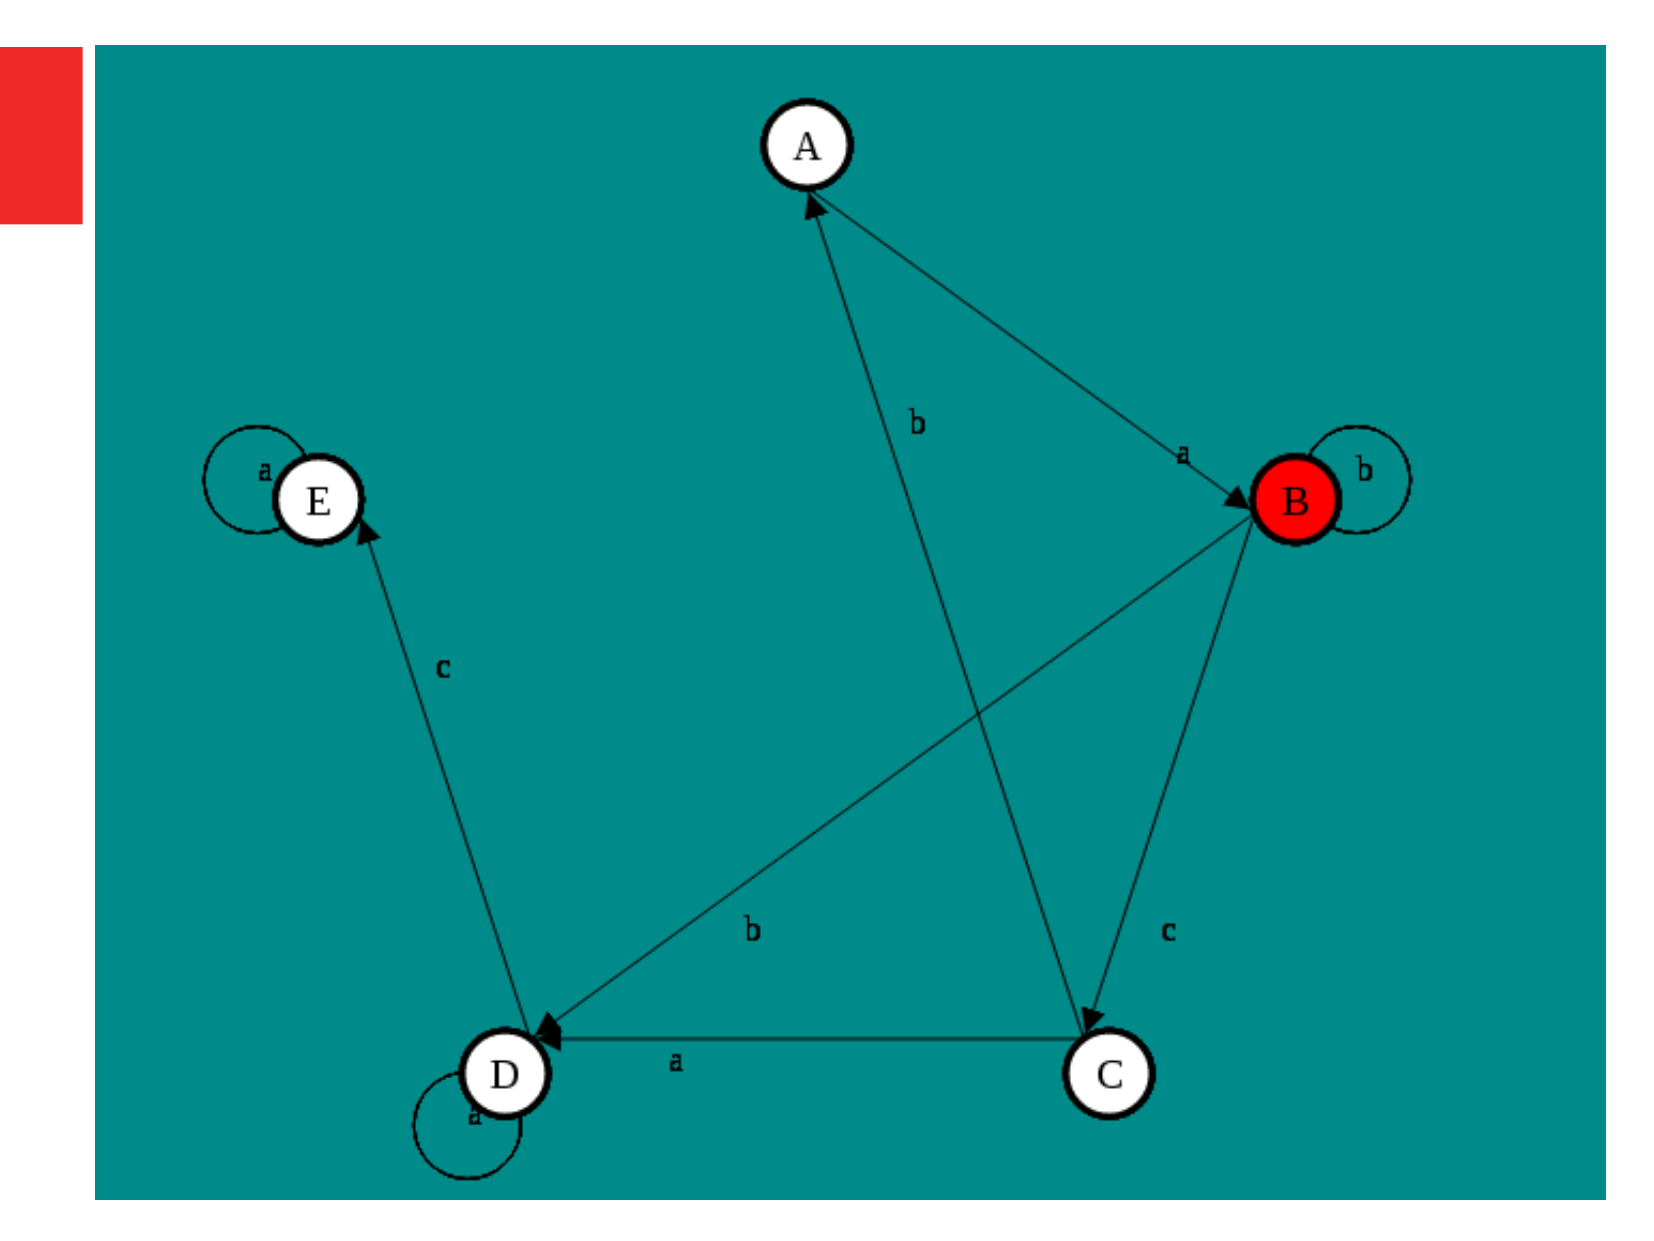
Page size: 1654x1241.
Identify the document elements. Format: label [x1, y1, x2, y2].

picture [95, 45, 1606, 1201]
